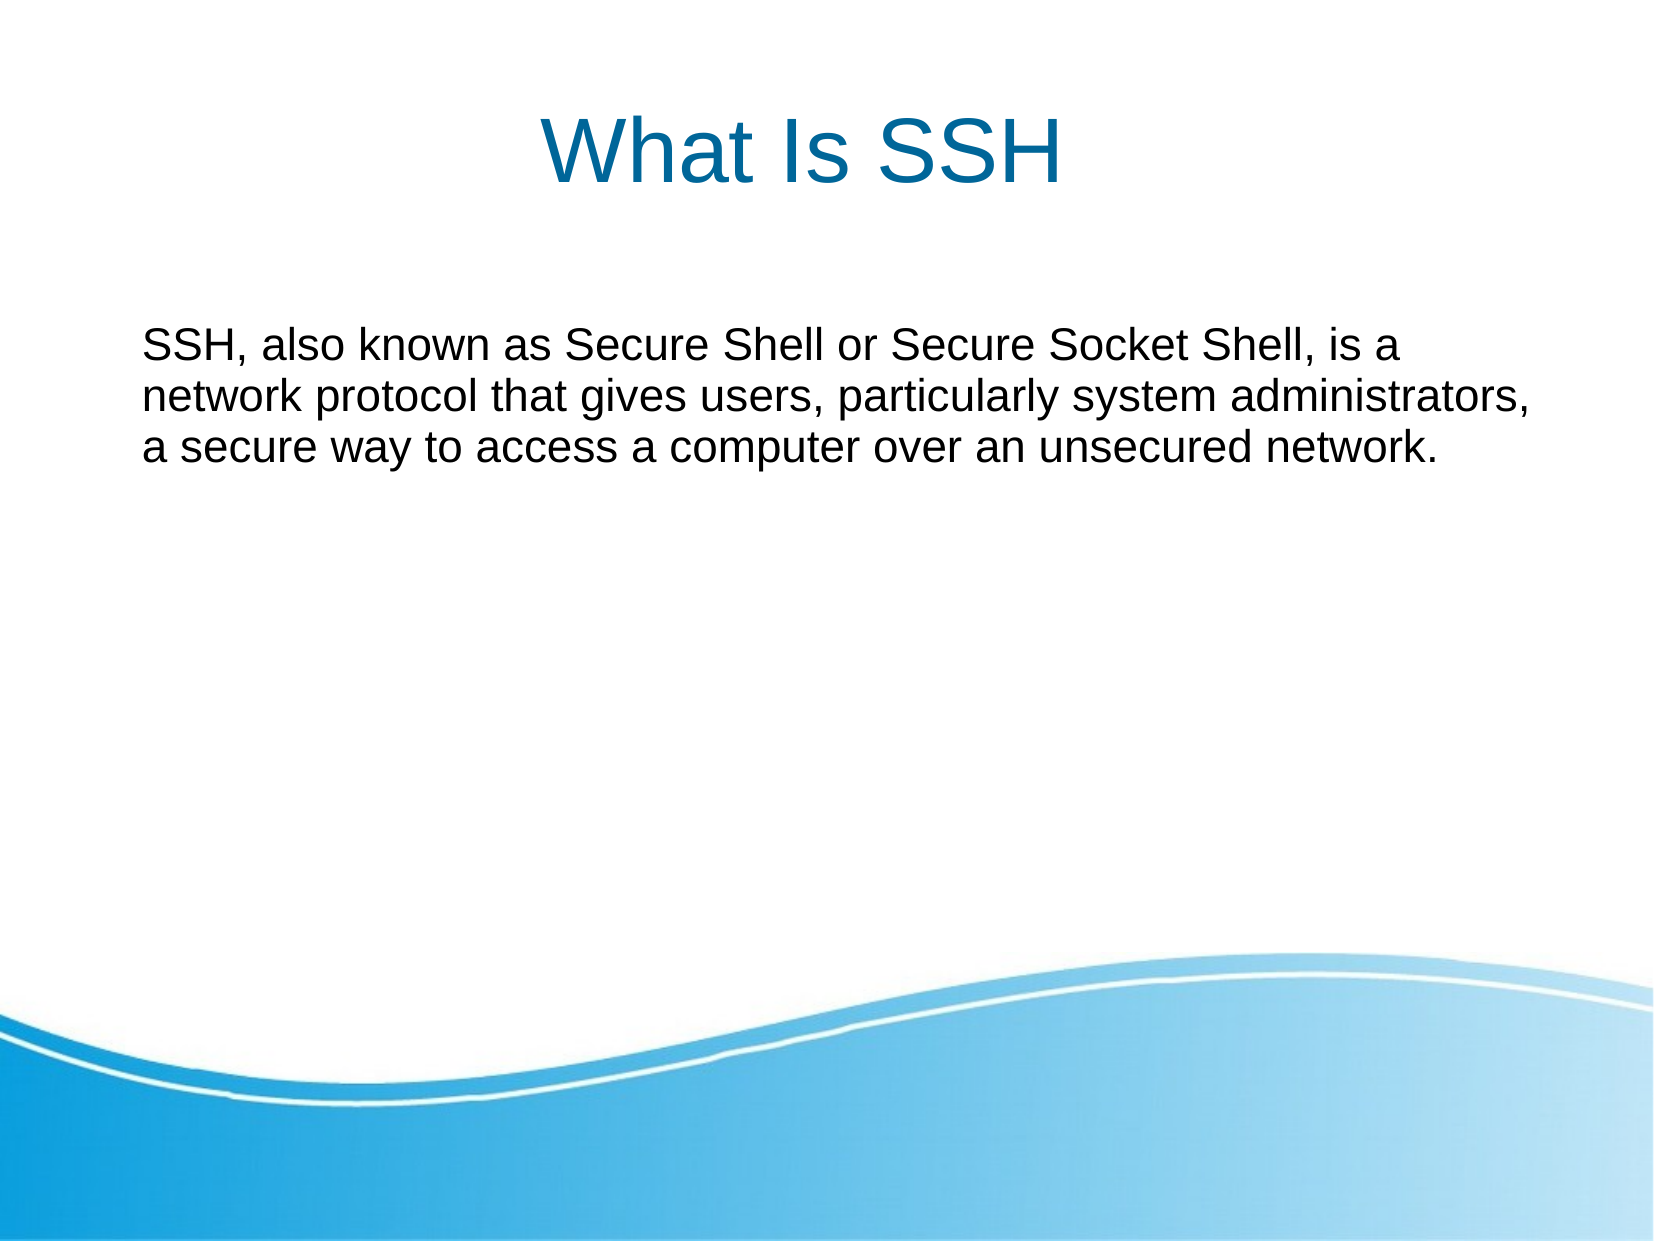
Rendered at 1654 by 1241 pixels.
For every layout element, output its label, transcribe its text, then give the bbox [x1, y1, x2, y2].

title What Is SSH [59, 47, 1548, 255]
list SSH, also known as Secure Shell or Secure Socket Shell, is a network protocol that gives users, particularly system administrators, a secure way to access a computer over an unsecured network. [70, 318, 1560, 579]
picture [0, 952, 1654, 1241]
